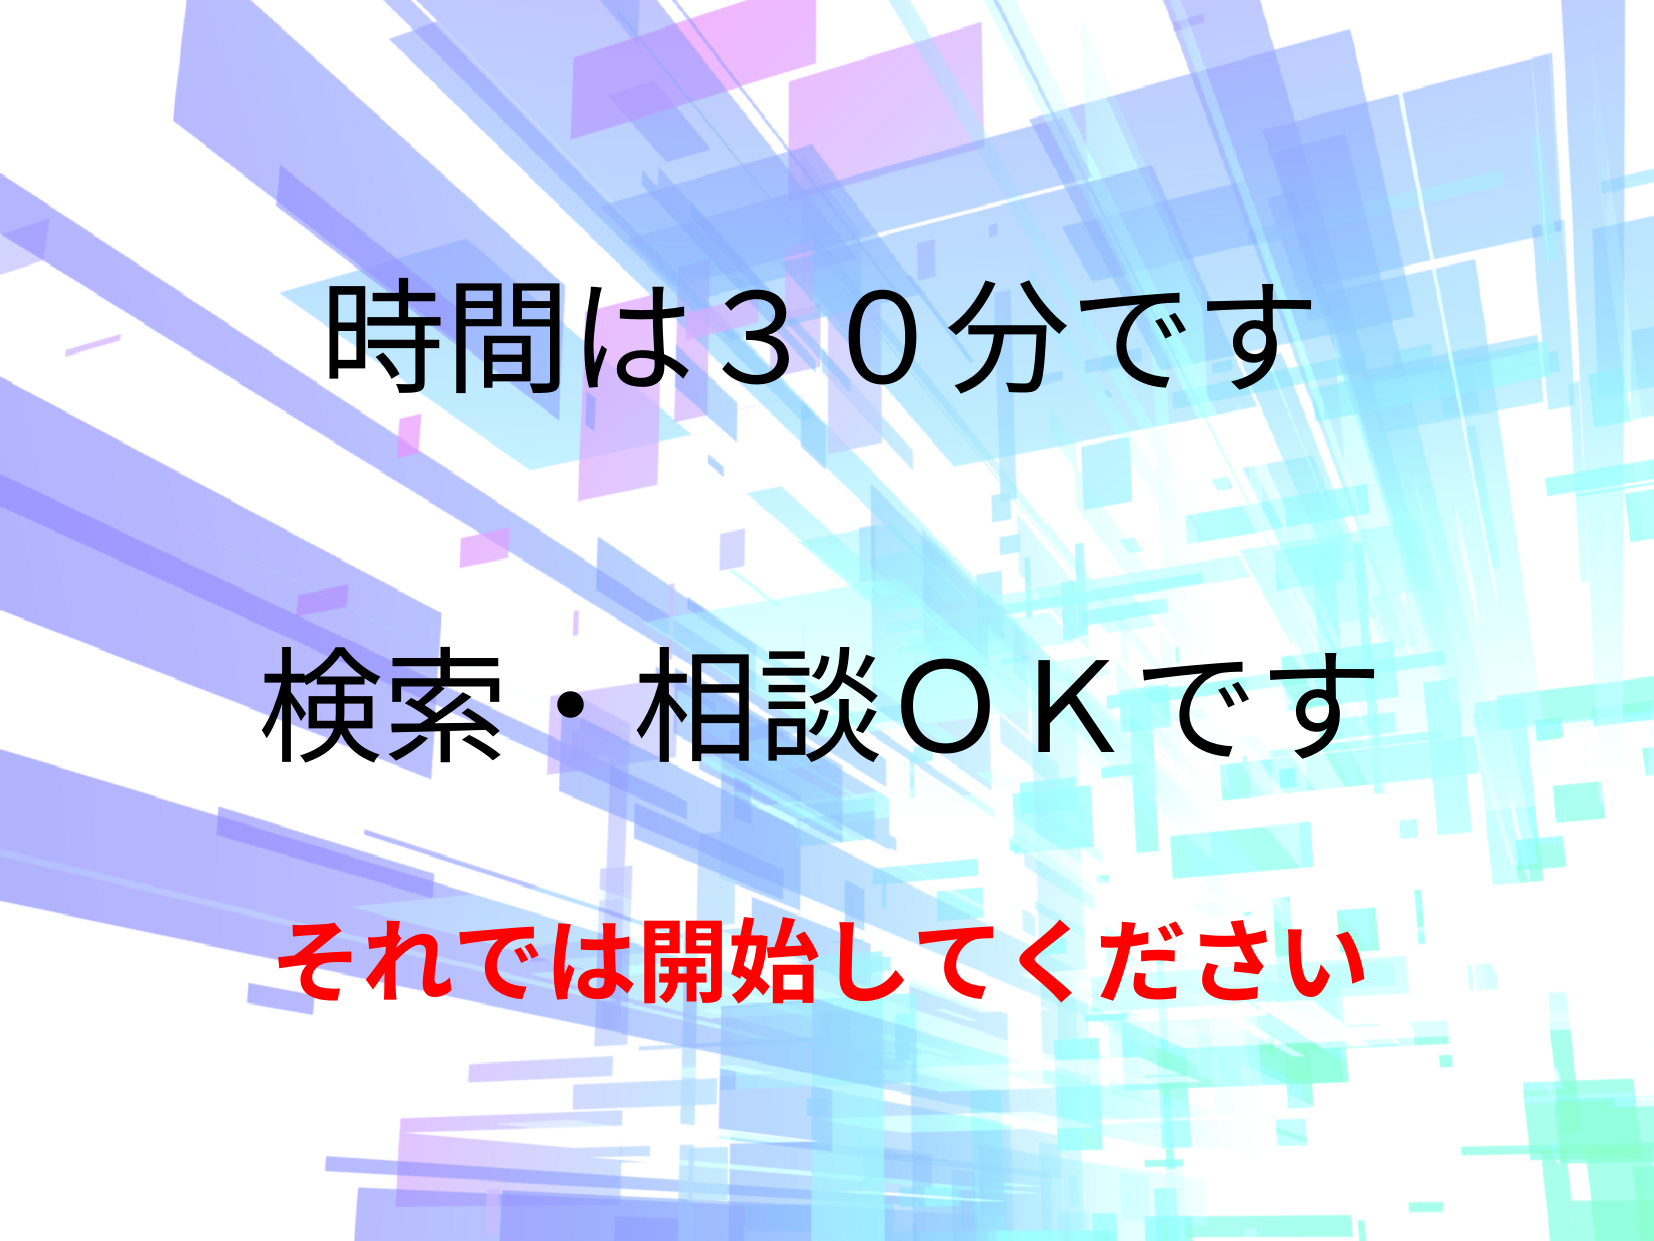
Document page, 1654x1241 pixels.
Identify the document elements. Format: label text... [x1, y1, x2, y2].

picture [0, 0, 1654, 1241]
list 時間は３０分です 検索・相談ＯＫです [76, 249, 1565, 945]
title それでは開始してください [76, 945, 1565, 1063]
